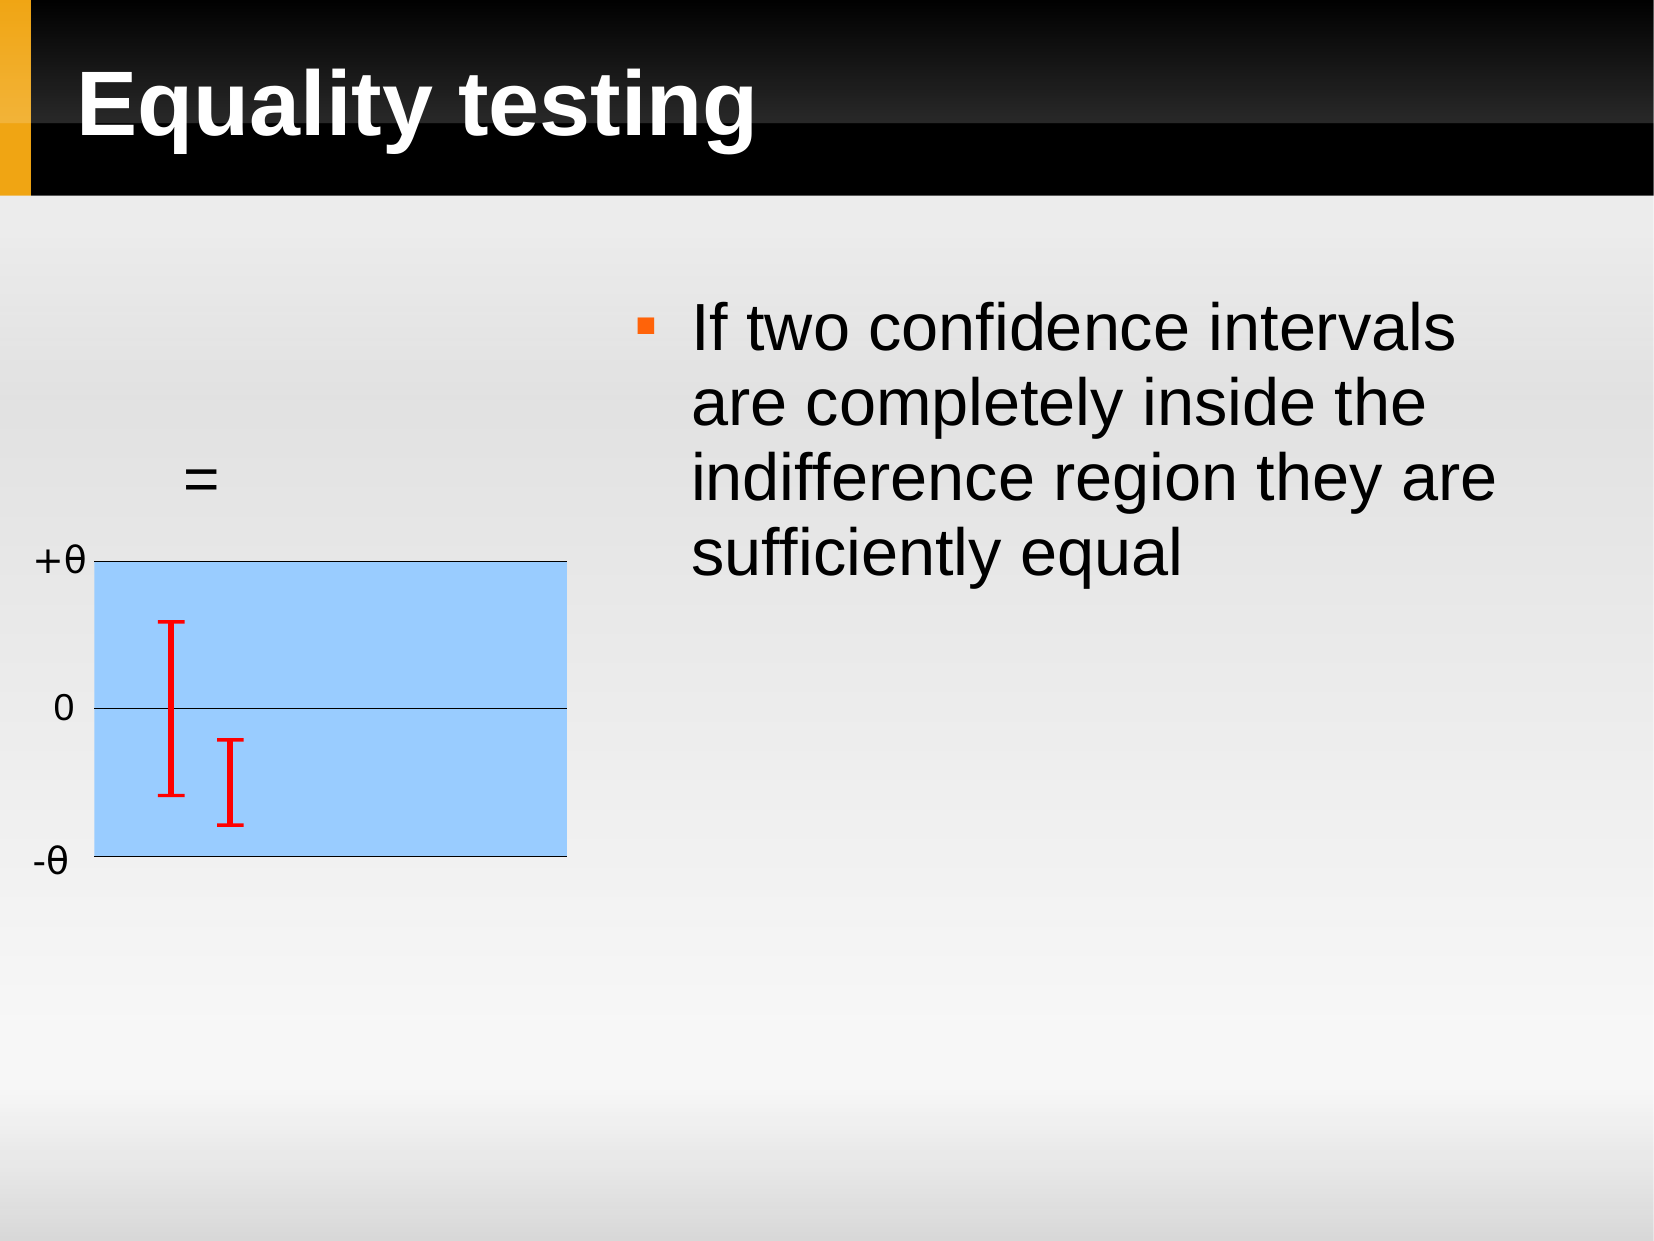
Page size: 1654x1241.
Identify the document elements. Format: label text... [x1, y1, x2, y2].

text_box [94, 709, 567, 856]
text_box +θ [17, 531, 102, 590]
text_box [94, 562, 567, 708]
text_box = [168, 437, 236, 530]
list If two confidence intervals are completely inside the indifference region they are sufficiently equal [620, 290, 1571, 1094]
title Equality testing [76, 7, 1565, 200]
picture [0, 0, 1654, 1241]
text_box -θ [17, 832, 84, 892]
text_box 0 [17, 679, 90, 741]
